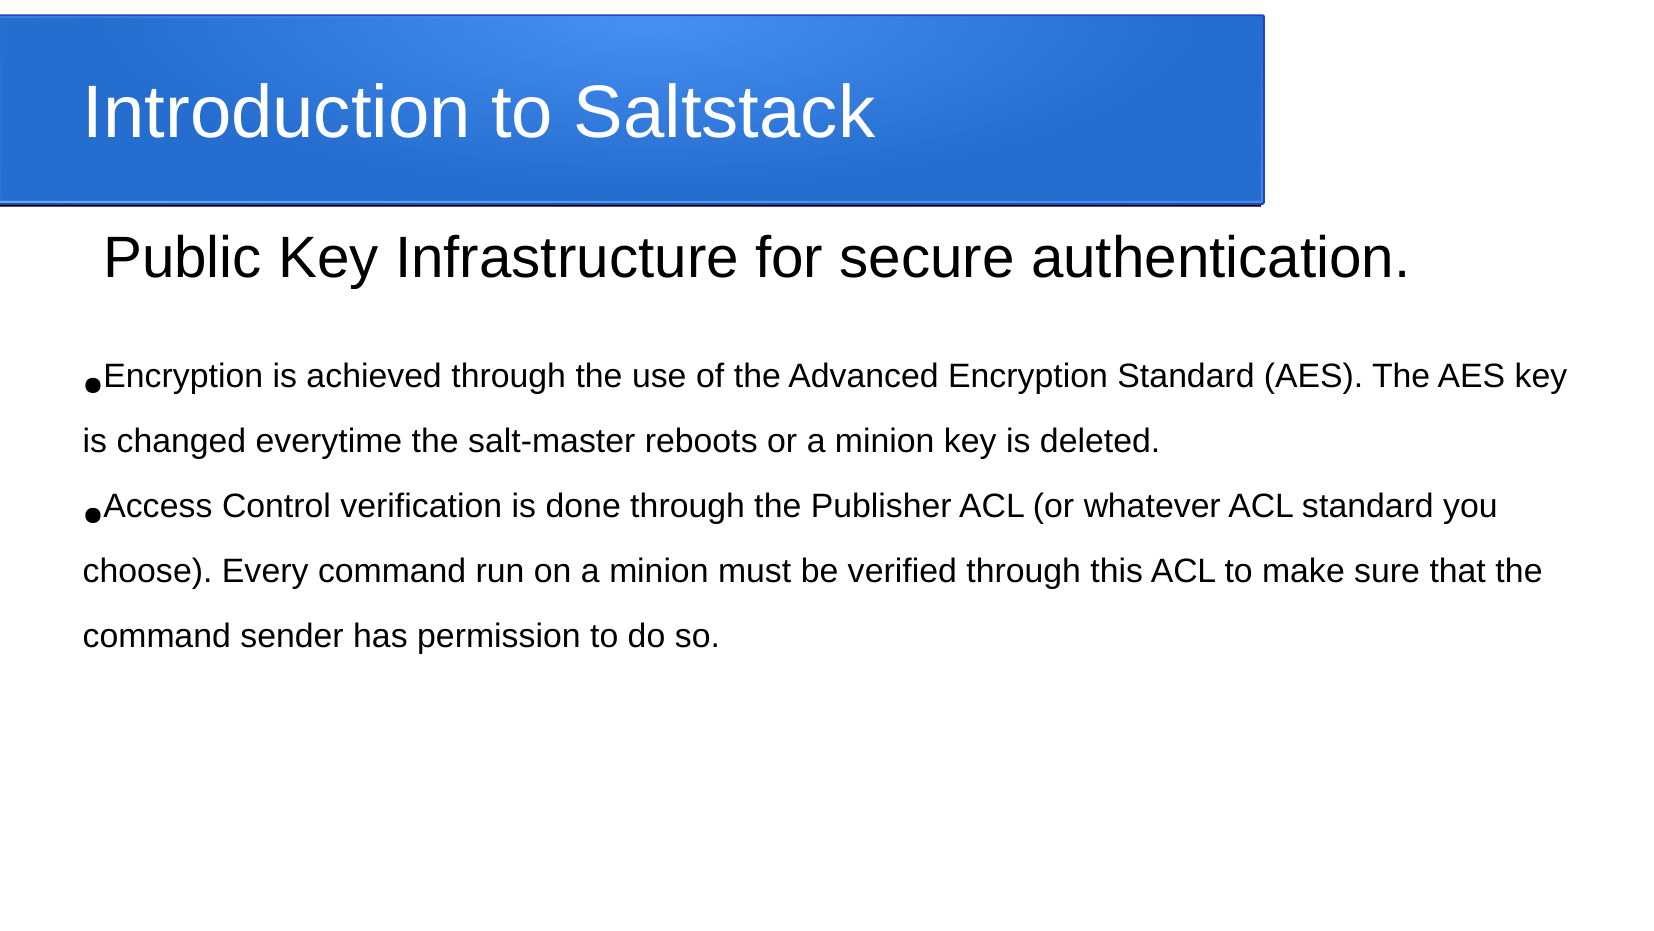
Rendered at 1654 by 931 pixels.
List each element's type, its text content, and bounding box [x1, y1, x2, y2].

title Introduction to Saltstack [82, 35, 1235, 189]
subtitle Public Key Infrastructure for secure authentication. Encryption is achieved through the use of the Advanced Encryption Standard (AES). The AES key is changed everytime the salt-master reboots or a minion key is deleted. Access Control verification is done through the Publisher ACL (or whatever ACL standard you choose). Every command run on a minion must be verified through this ACL to make sure that the command sender has permission to do so. [82, 224, 1571, 764]
